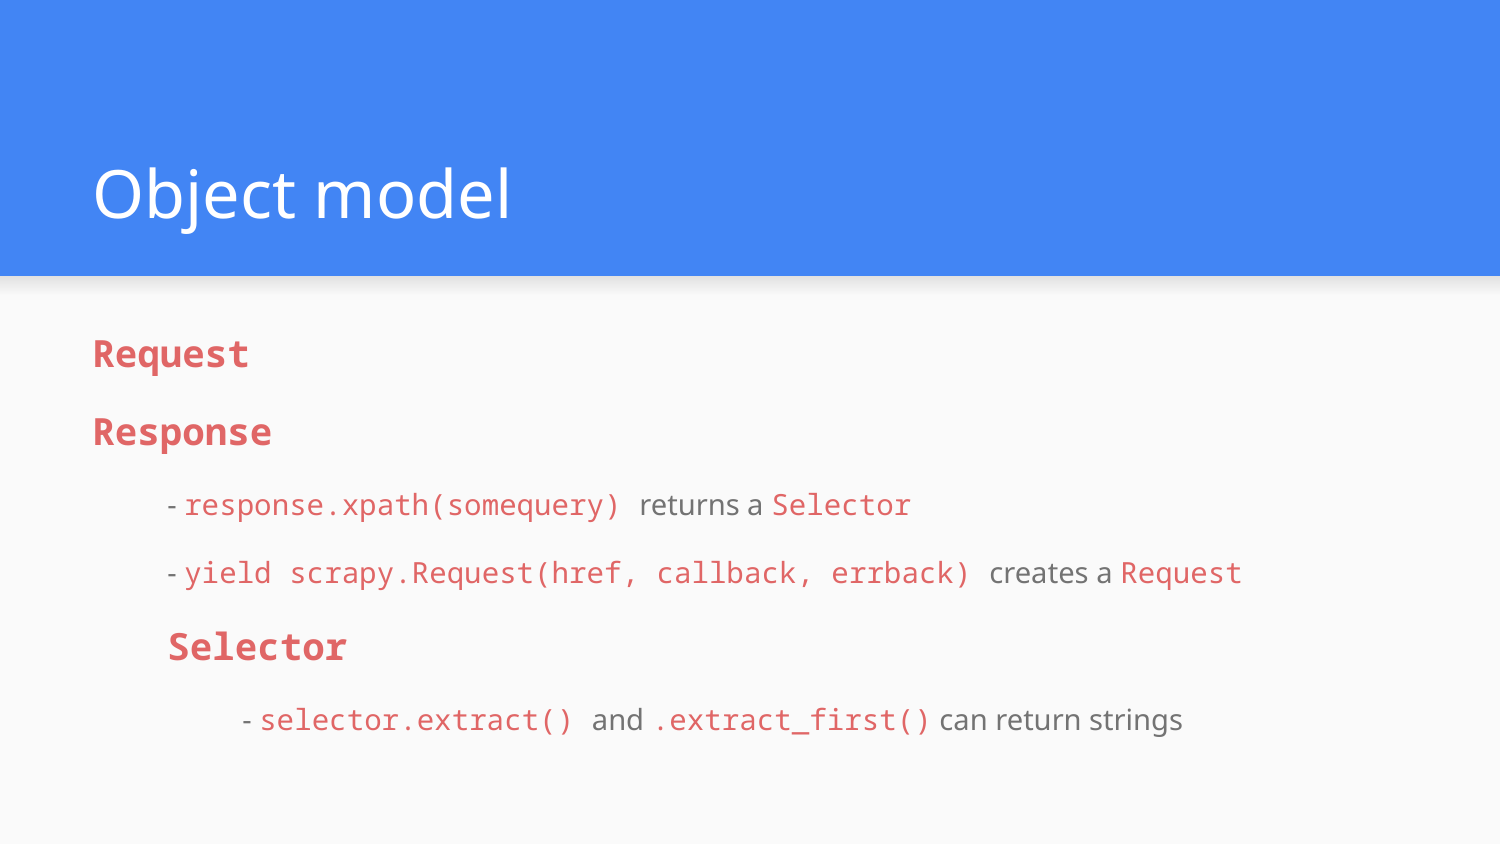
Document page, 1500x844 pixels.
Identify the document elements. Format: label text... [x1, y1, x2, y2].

list Request Response - response.xpath(somequery) returns a Selector - yield scrapy.Request(href, callback, errback) creates a Request Selector - selector.extract() and .extract_first() can return strings [77, 314, 1427, 810]
title Object model [77, 121, 1427, 248]
